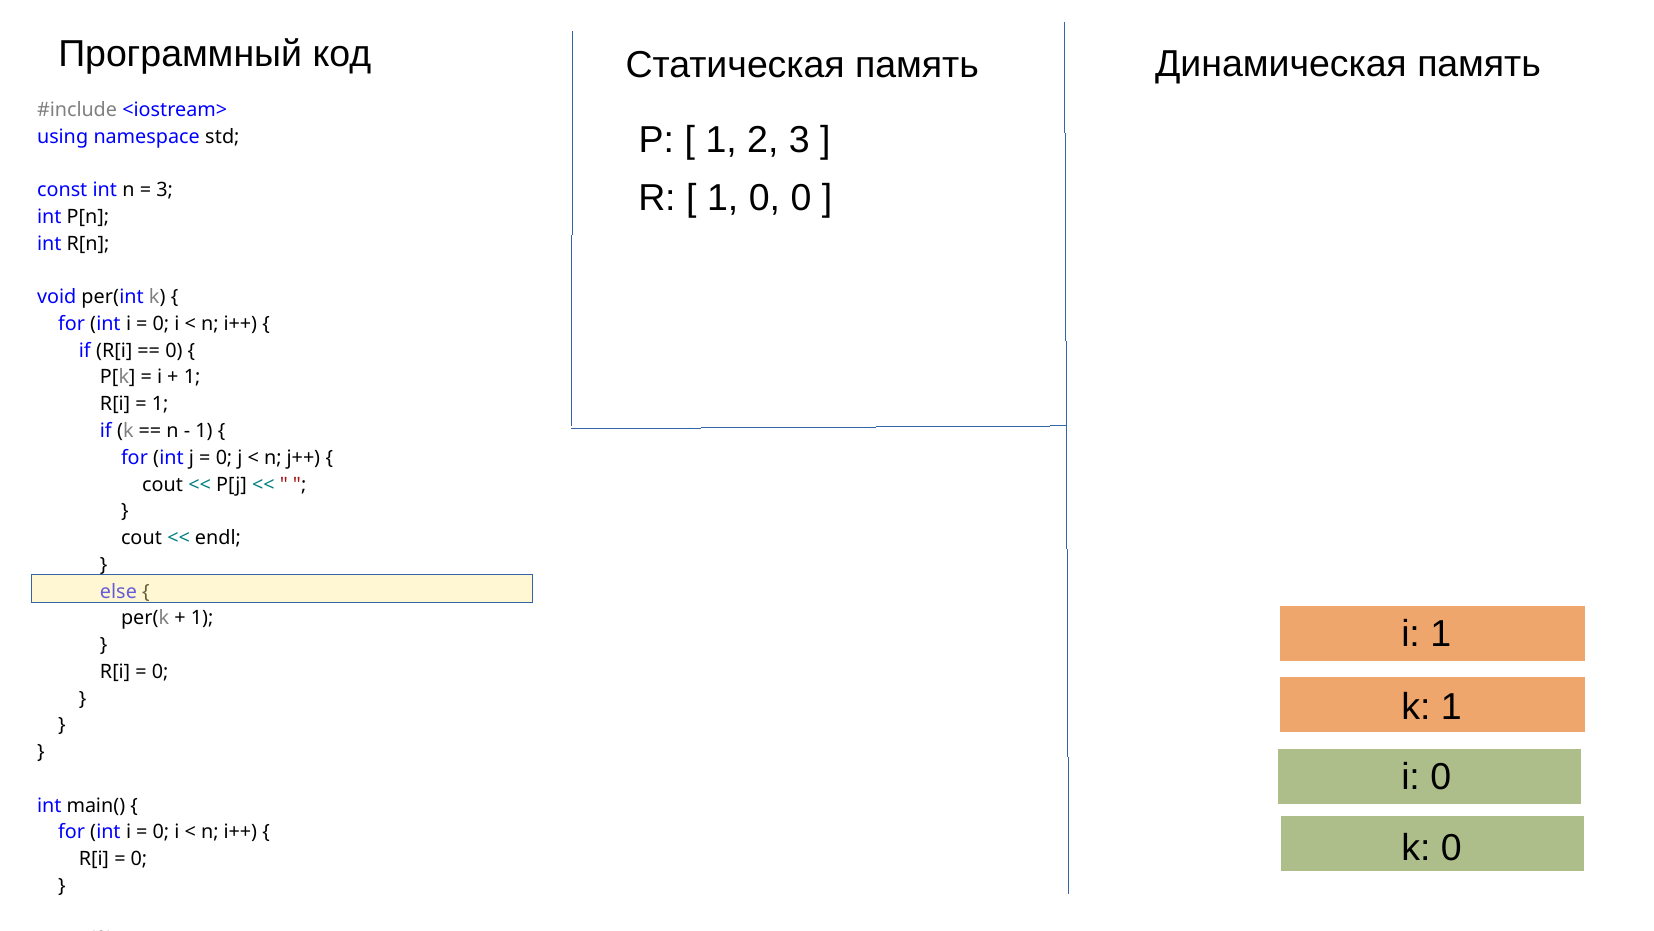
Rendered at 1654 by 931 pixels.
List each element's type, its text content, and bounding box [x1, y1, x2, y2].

text_box k: 1 [1386, 678, 1477, 736]
text_box [1277, 674, 1587, 734]
text_box i: 0 [1386, 748, 1483, 806]
text_box Динамическая память [1140, 34, 1557, 92]
text_box P: [ 1, 2, 3 ] [623, 111, 846, 168]
text_box [1277, 604, 1587, 664]
text_box Статическая память [610, 35, 995, 93]
text_box i: 1 [1386, 605, 1467, 662]
text_box [1276, 746, 1584, 806]
text_box k: 0 [1386, 819, 1483, 876]
text_box [31, 574, 533, 603]
text_box R: [ 1, 0, 0 ] [623, 169, 848, 227]
text_box #include <iostream> using namespace std; const int n = 3; int P[n]; int R[n]; void per(int k) { for (int i = 0; i < n; i++) { if (R[i] == 0) { P[k] = i + 1; R[i] = 1; if (k == n - 1) { for (int j = 0; j < n; j++) { cout << P[j] << " "; } cout << endl; } else { per(k + 1); } R[i] = 0; } } } int main() { for (int i = 0; i < n; i++) { R[i] = 0; } per(0); return 0; } [22, 88, 570, 907]
text_box [1279, 814, 1587, 874]
text_box Программный код [43, 25, 387, 83]
